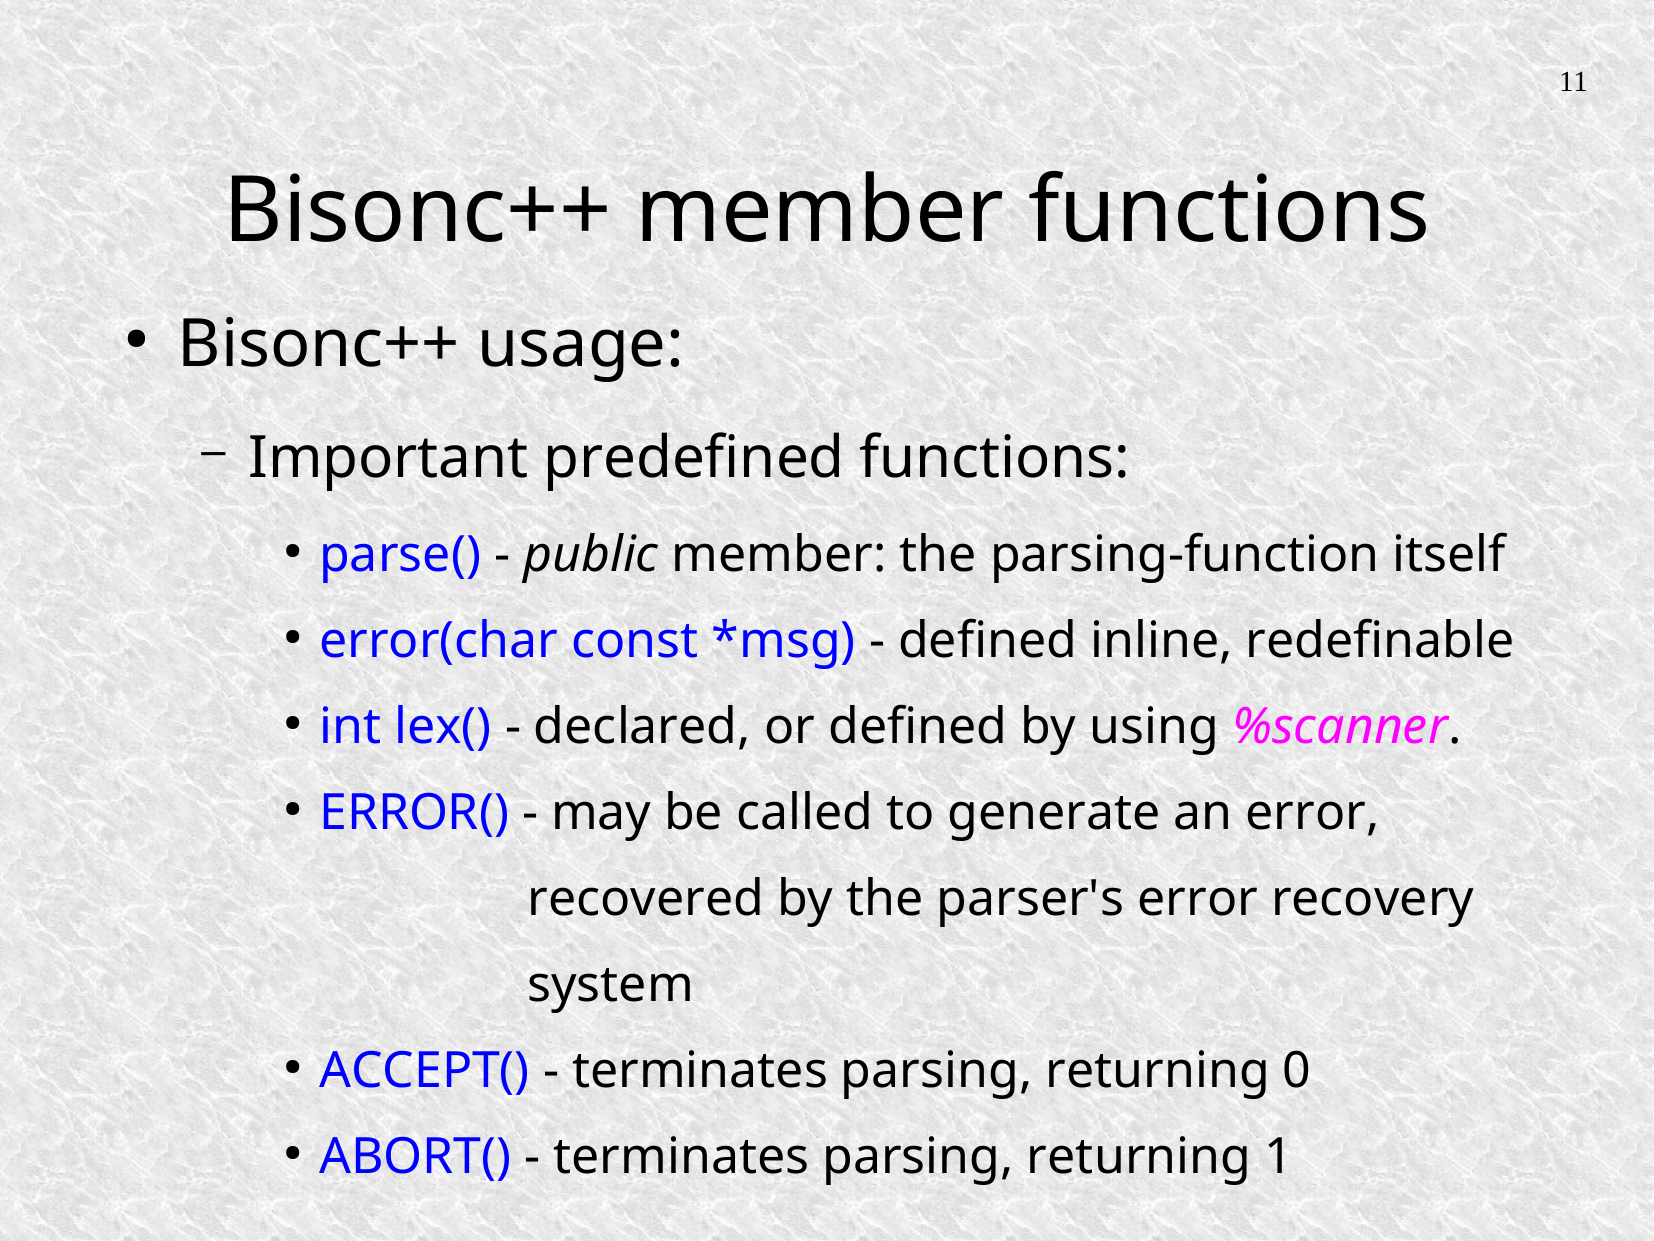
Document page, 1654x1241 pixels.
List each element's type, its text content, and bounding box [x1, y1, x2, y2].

picture [0, 0, 1654, 1241]
list Bisonc++ usage: Important predefined functions: parse() - public member: the parsing-function itself error(char const *msg) - defined inline, redefinable int lex() - declared, or defined by using %scanner. ERROR() - may be called to generate an error, recovered by the parser's error recovery system ACCEPT() - terminates parsing, returning 0 ABORT() - terminates parsing, returning 1 [106, 295, 1644, 1224]
title Bisonc++ member functions [121, 102, 1534, 295]
